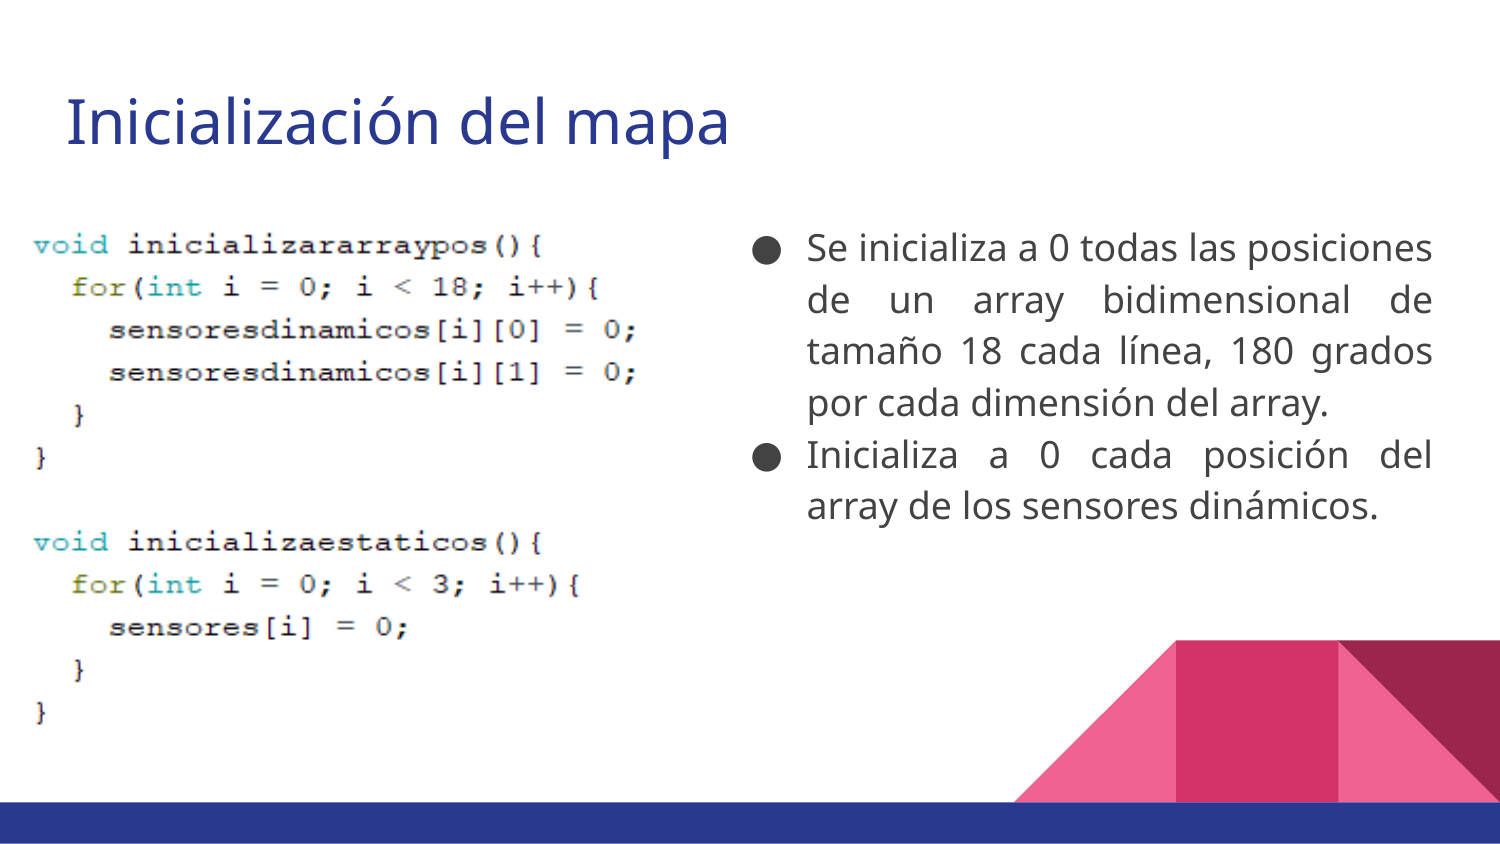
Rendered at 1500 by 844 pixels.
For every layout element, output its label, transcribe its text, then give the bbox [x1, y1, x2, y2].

picture [24, 191, 717, 737]
title Inicialización del mapa [51, 67, 1449, 167]
list Se inicializa a 0 todas las posiciones de un array bidimensional de tamaño 18 cada línea, 180 grados por cada dimensión del array. Inicializa a 0 cada posición del array de los sensores dinámicos. [717, 202, 1449, 636]
